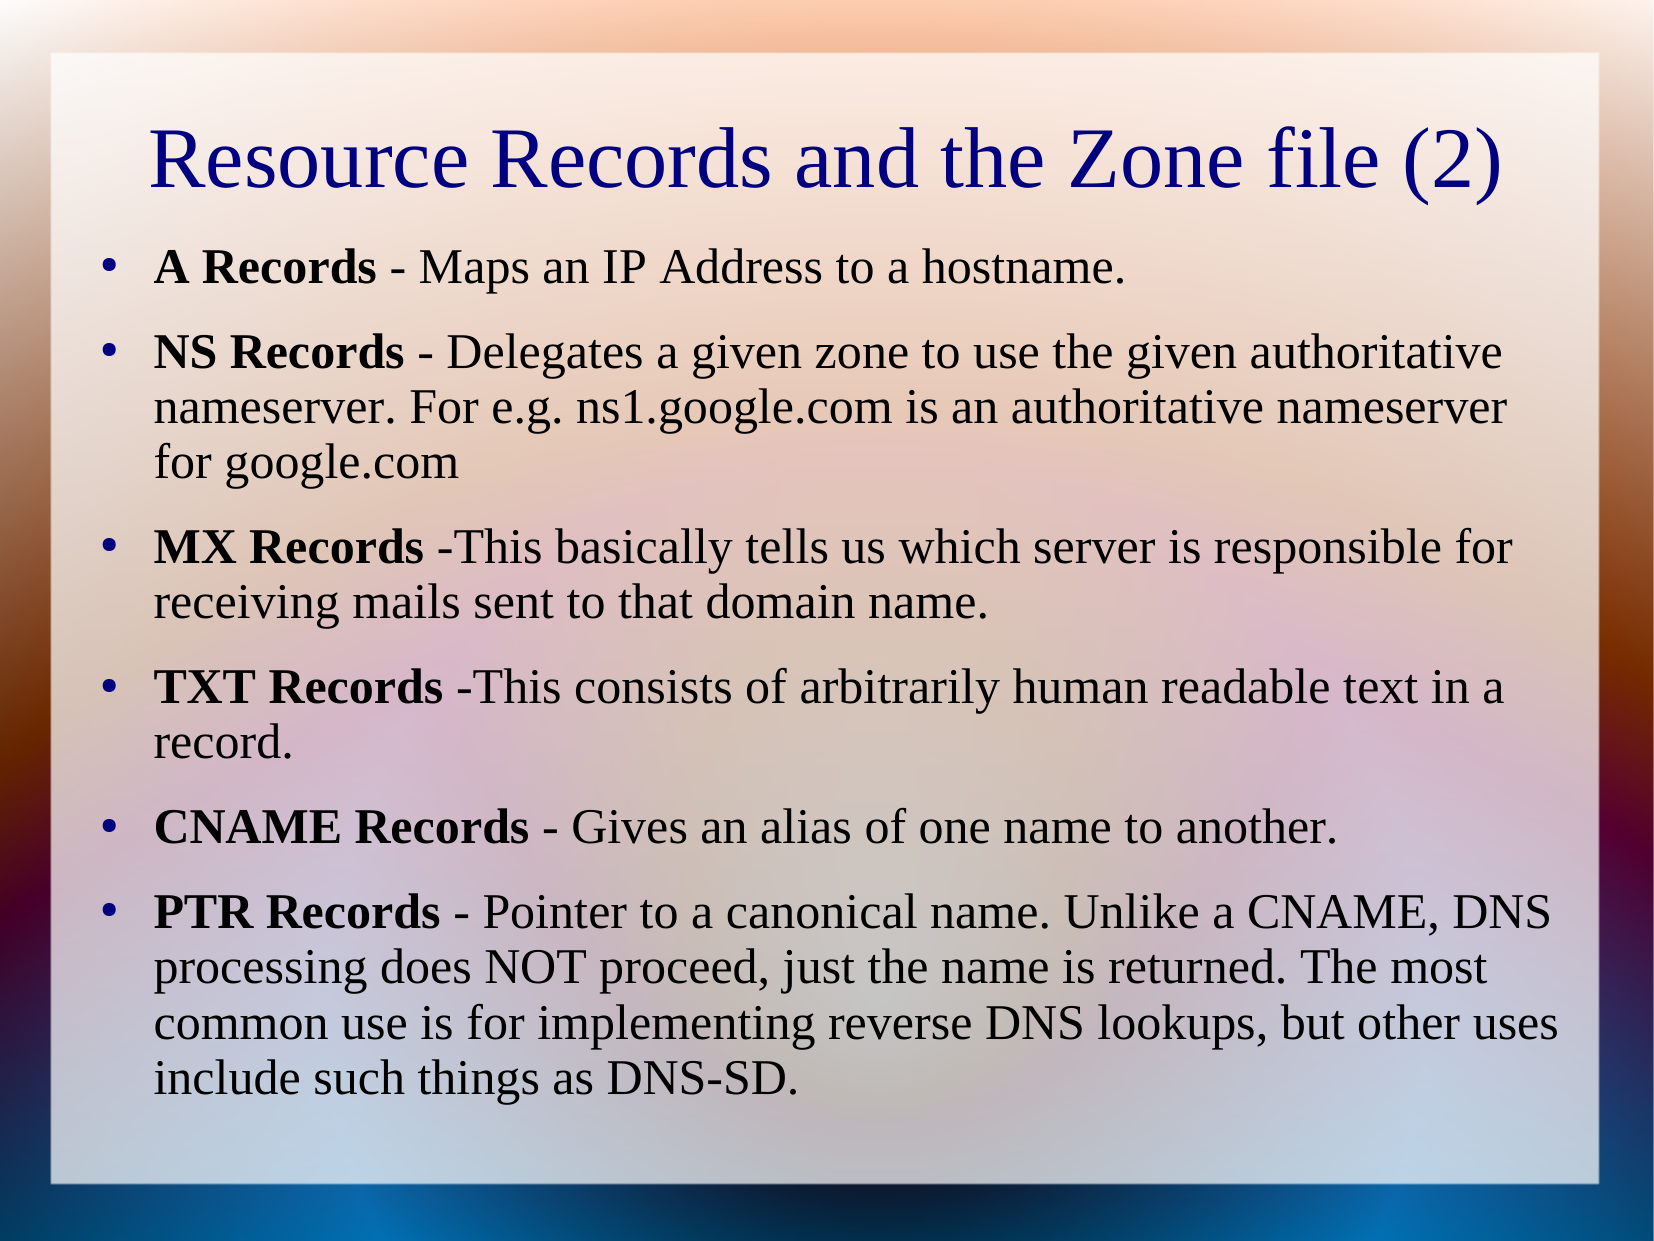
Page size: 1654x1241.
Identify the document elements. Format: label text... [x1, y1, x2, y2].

title Resource Records and the Zone file (2) [82, 55, 1571, 238]
list A Records - Maps an IP Address to a hostname. NS Records - Delegates a given zone to use the given authoritative nameserver. For e.g. ns1.google.com is an authoritative nameserver for google.com MX Records -This basically tells us which server is responsible for receiving mails sent to that domain name. TXT Records -This consists of arbitrarily human readable text in a record. CNAME Records - Gives an alias of one name to another. PTR Records - Pointer to a canonical name. Unlike a CNAME, DNS processing does NOT proceed, just the name is returned. The most common use is for implementing reverse DNS lookups, but other uses include such things as DNS-SD. [82, 238, 1571, 1209]
picture [0, 0, 1654, 1241]
